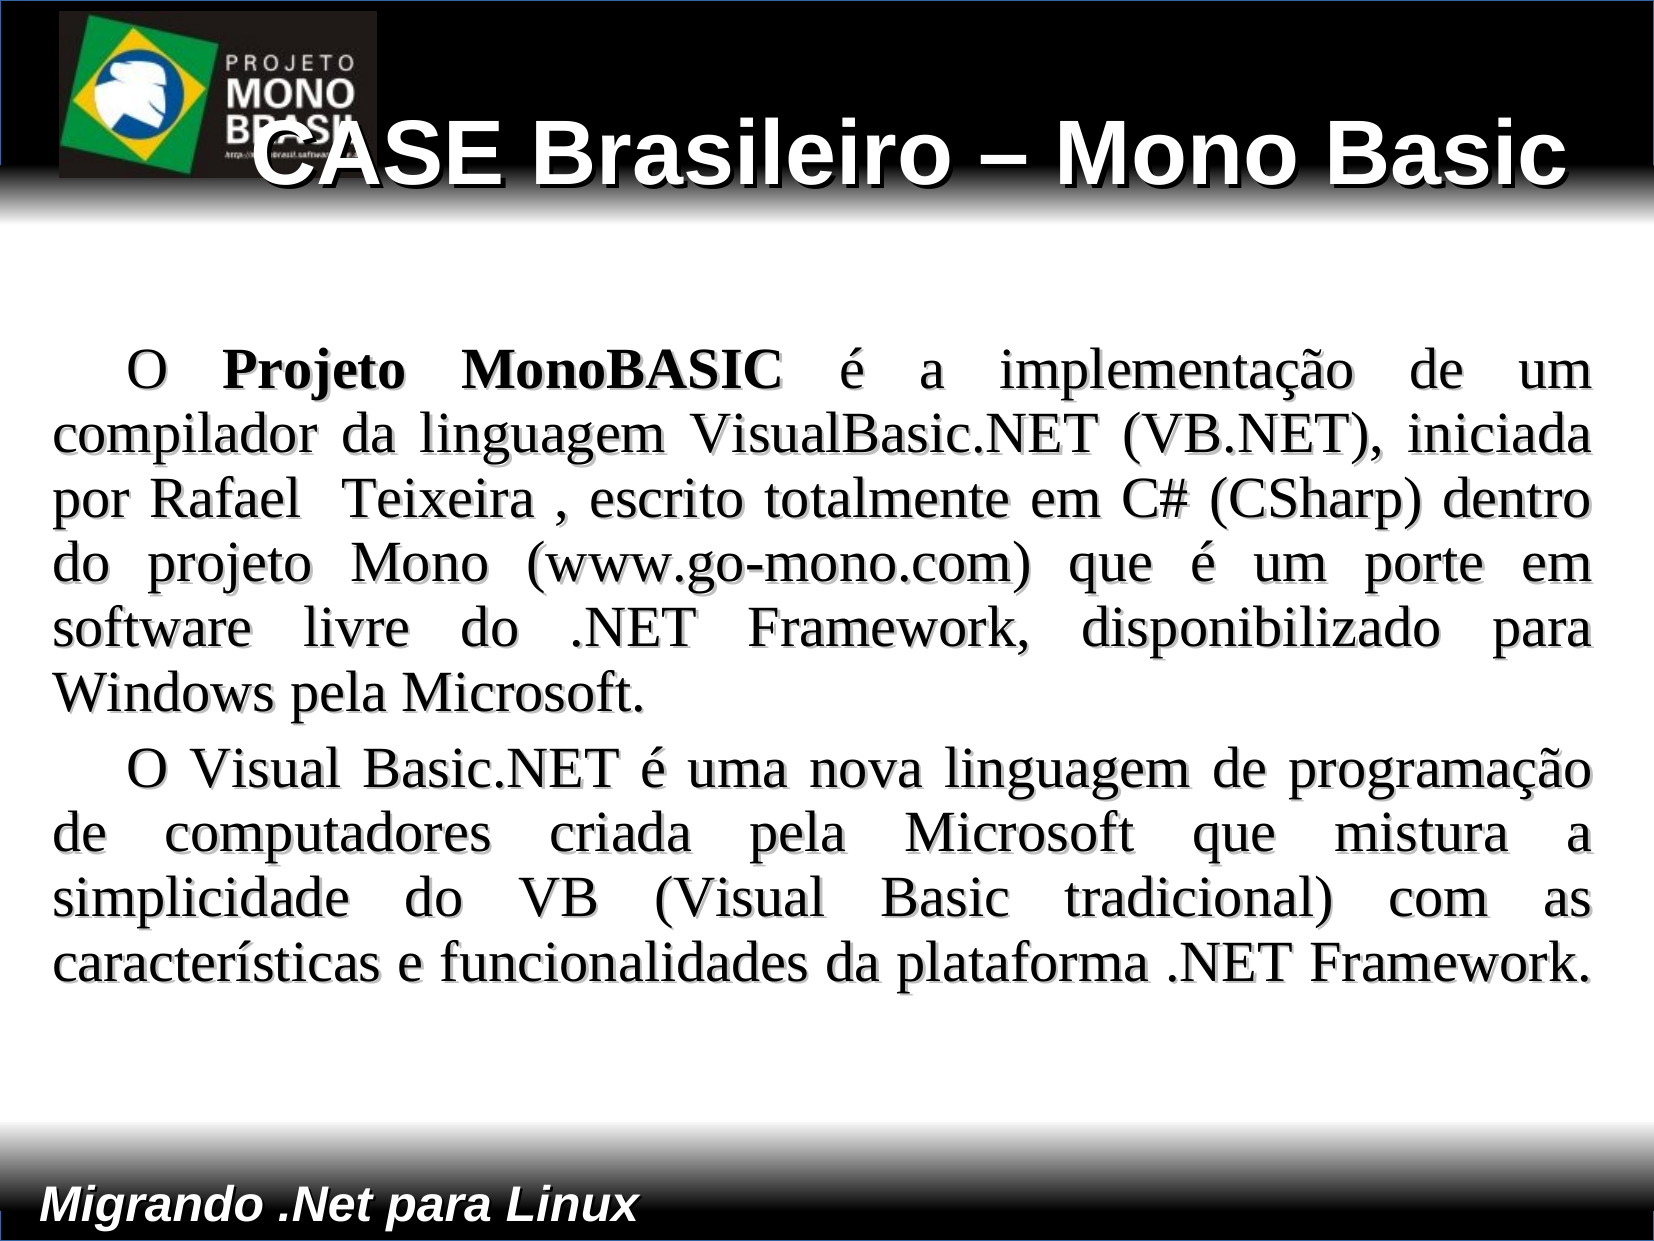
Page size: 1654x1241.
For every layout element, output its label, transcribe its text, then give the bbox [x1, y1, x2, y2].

text_box Migrando .Net para Linux [24, 1168, 547, 1241]
title CASE Brasileiro – Mono Basic [82, 49, 1571, 180]
text_box O Projeto MonoBASIC é a implementação de um compilador da linguagem VisualBasic.NET (VB.NET), iniciada por Rafael Teixeira , escrito totalmente em C# (CSharp) dentro do projeto Mono (www.go-mono.com) que é um porte em software livre do .NET Framework, disponibilizado para Windows pela Microsoft. O Visual Basic.NET é uma nova linguagem de programação de computadores criada pela Microsoft que mistura a simplicidade do VB (Visual Basic tradicional) com as características e funcionalidades da plataforma .NET Framework. [52, 180, 1594, 1031]
picture [59, 11, 377, 178]
